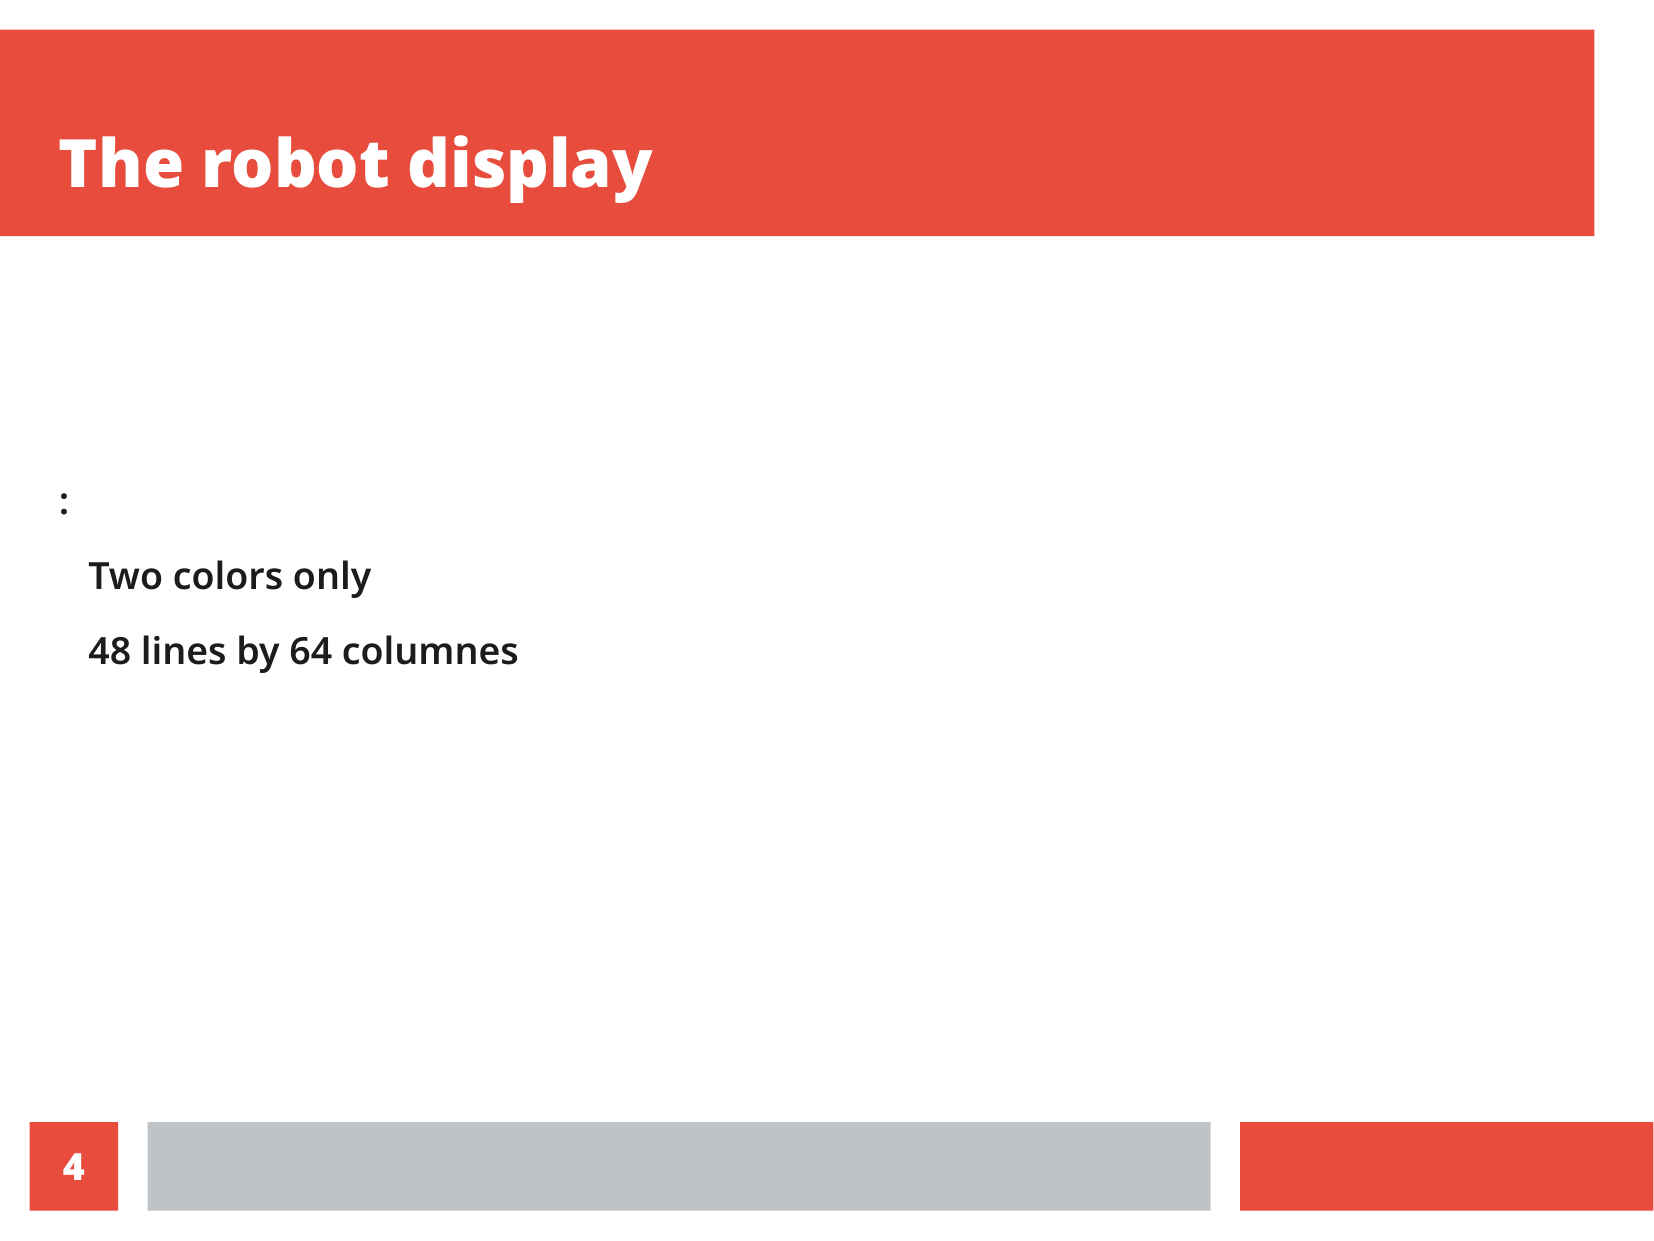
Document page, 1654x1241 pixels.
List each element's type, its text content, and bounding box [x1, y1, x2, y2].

list : Two colors only 48 lines by 64 columnes [59, 324, 1565, 1093]
title The robot display [59, 59, 1595, 207]
